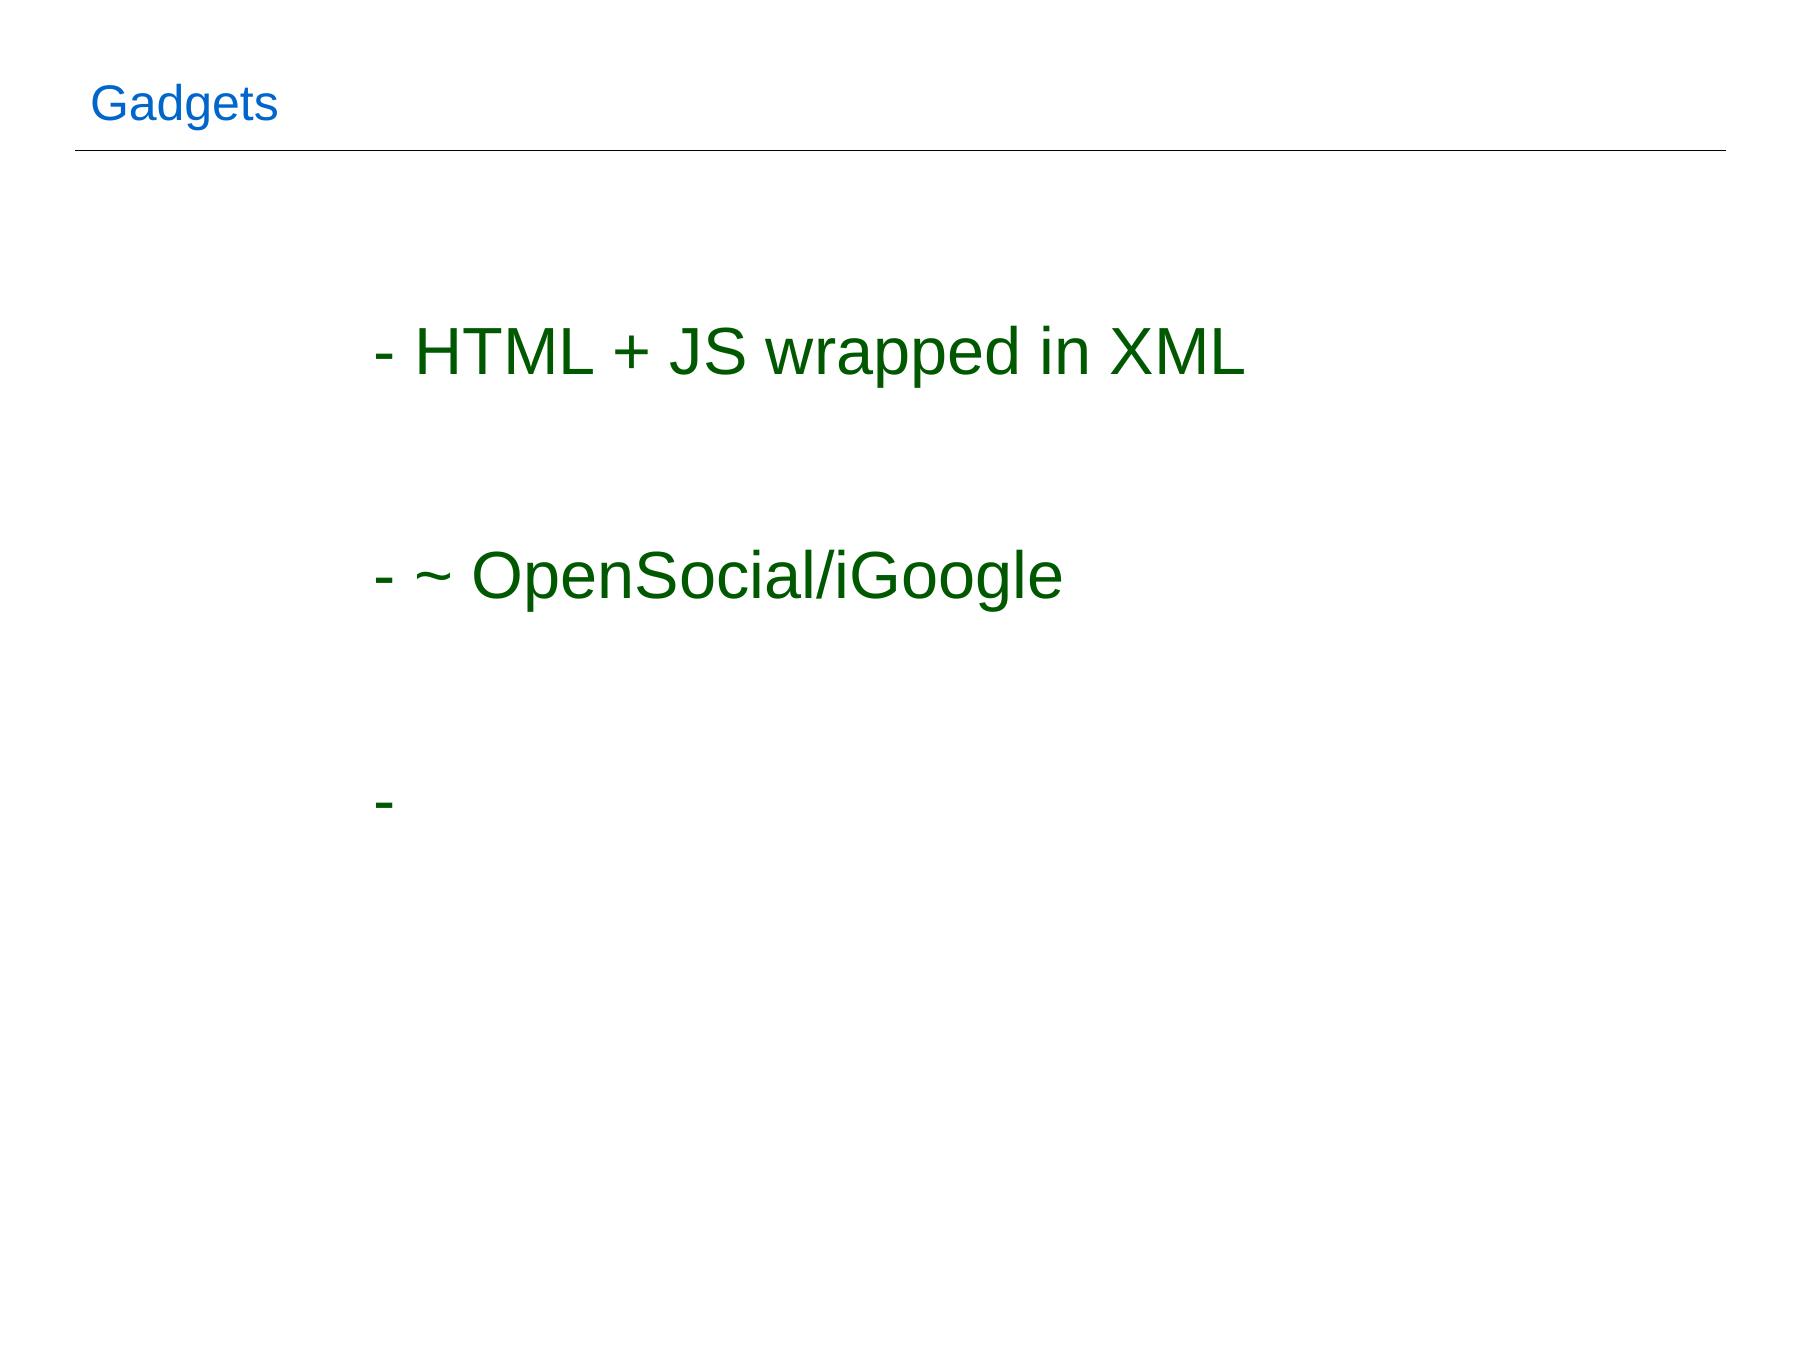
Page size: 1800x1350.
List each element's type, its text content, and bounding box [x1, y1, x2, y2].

title Gadgets [90, 61, 1710, 151]
text_box - HTML + JS wrapped in XML - ~ OpenSocial/iGoogle - [359, 269, 1426, 808]
